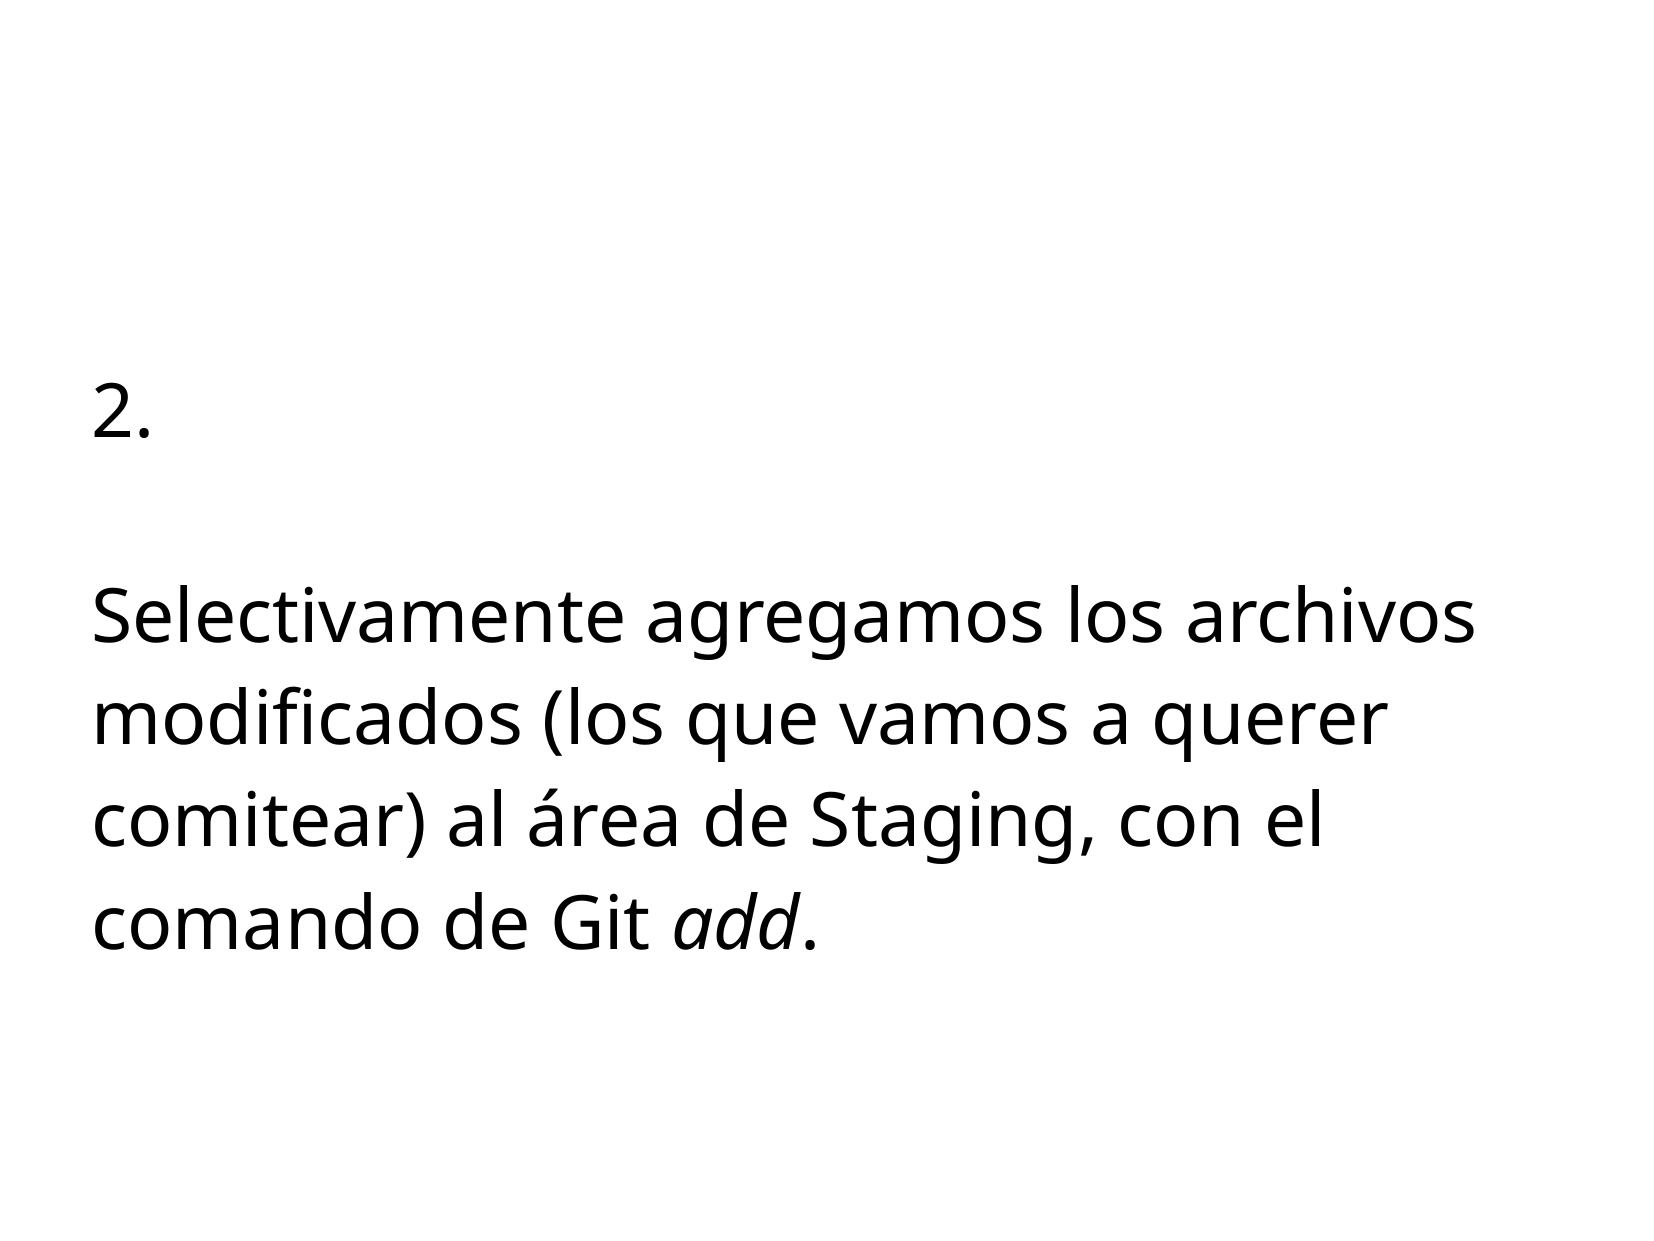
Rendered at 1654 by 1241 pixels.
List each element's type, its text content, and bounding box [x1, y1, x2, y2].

text_box 2. Selectivamente agregamos los archivos modificados (los que vamos a querer comitear) al área de Staging, con el comando de Git add. [76, 350, 1577, 955]
